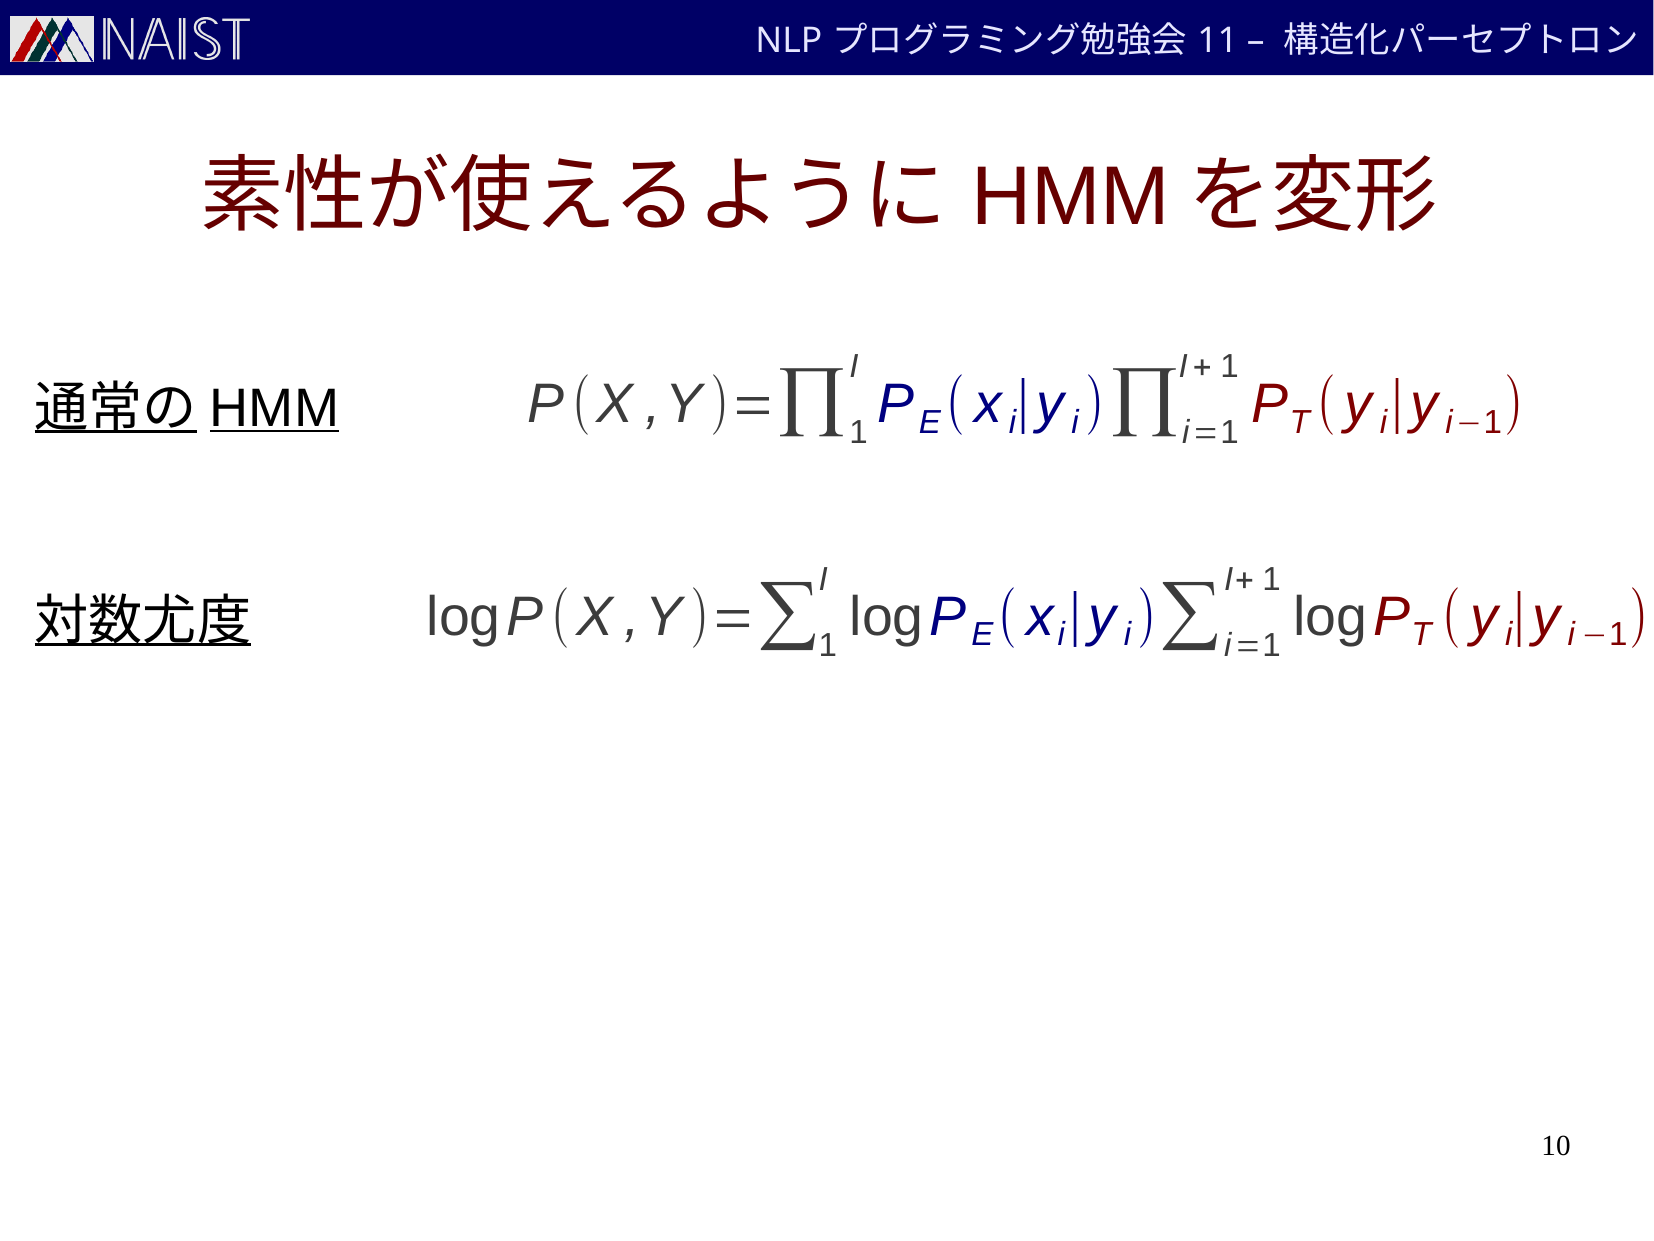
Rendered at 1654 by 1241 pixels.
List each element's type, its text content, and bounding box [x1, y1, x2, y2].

text_box 通常のHMM [19, 369, 354, 447]
picture [102, 17, 251, 60]
title 素性が使えるようにHMMを変形 [75, 100, 1564, 277]
chart [412, 558, 1654, 665]
picture [10, 16, 94, 62]
chart [513, 346, 1538, 452]
text_box 対数尤度 [19, 581, 267, 660]
